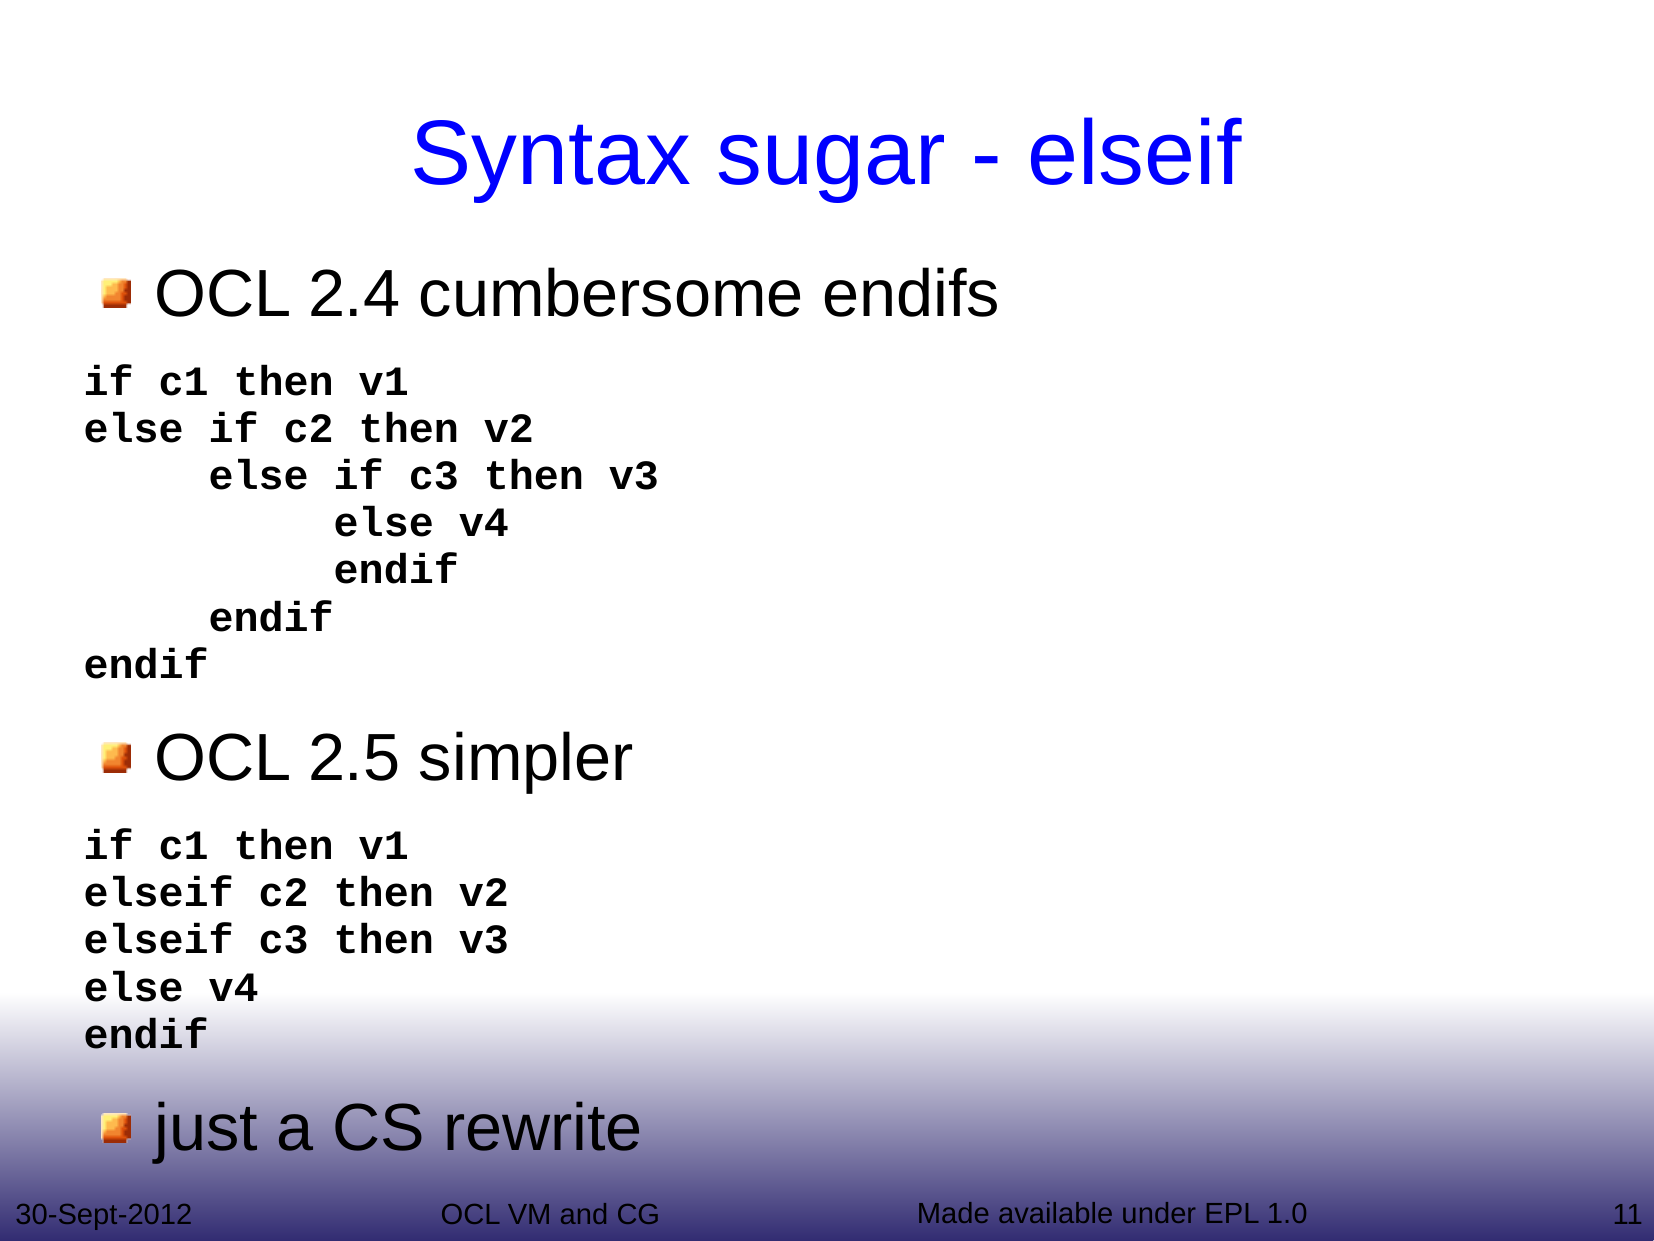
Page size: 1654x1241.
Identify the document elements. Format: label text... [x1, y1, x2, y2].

title Syntax sugar - elseif [82, 49, 1571, 257]
list OCL 2.4 cumbersome endifs if c1 then v1 else if c2 then v2 else if c3 then v3 else v4 endif endif endif OCL 2.5 simpler if c1 then v1 elseif c2 then v2 elseif c3 then v3 else v4 endif just a CS rewrite [83, 255, 1572, 1172]
